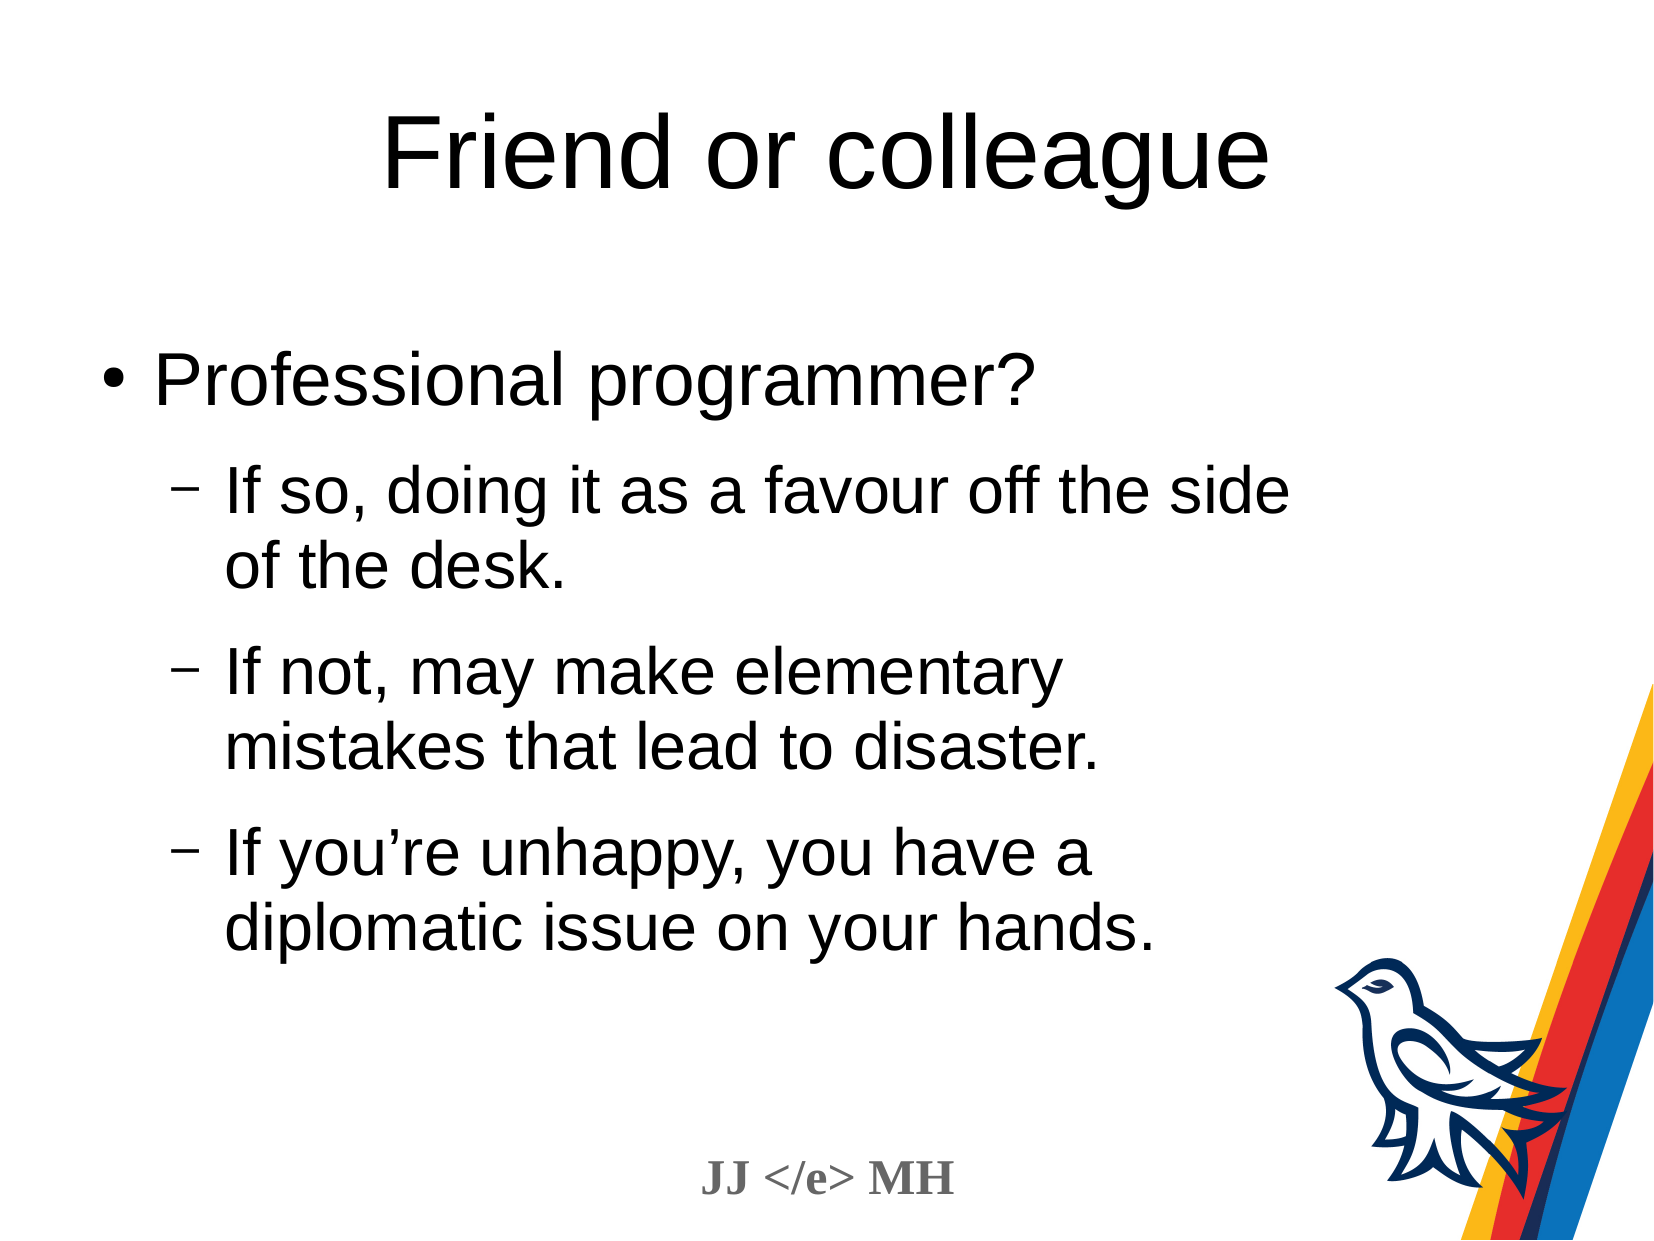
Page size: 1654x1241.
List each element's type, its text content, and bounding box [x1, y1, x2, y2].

list Professional programmer? If so, doing it as a favour off the side of the desk. If not, may make elementary mistakes that lead to disaster. If you’re unhappy, you have a diplomatic issue on your hands. [82, 337, 1300, 1057]
title Friend or colleague [82, 49, 1571, 257]
picture [1324, 684, 1654, 1240]
